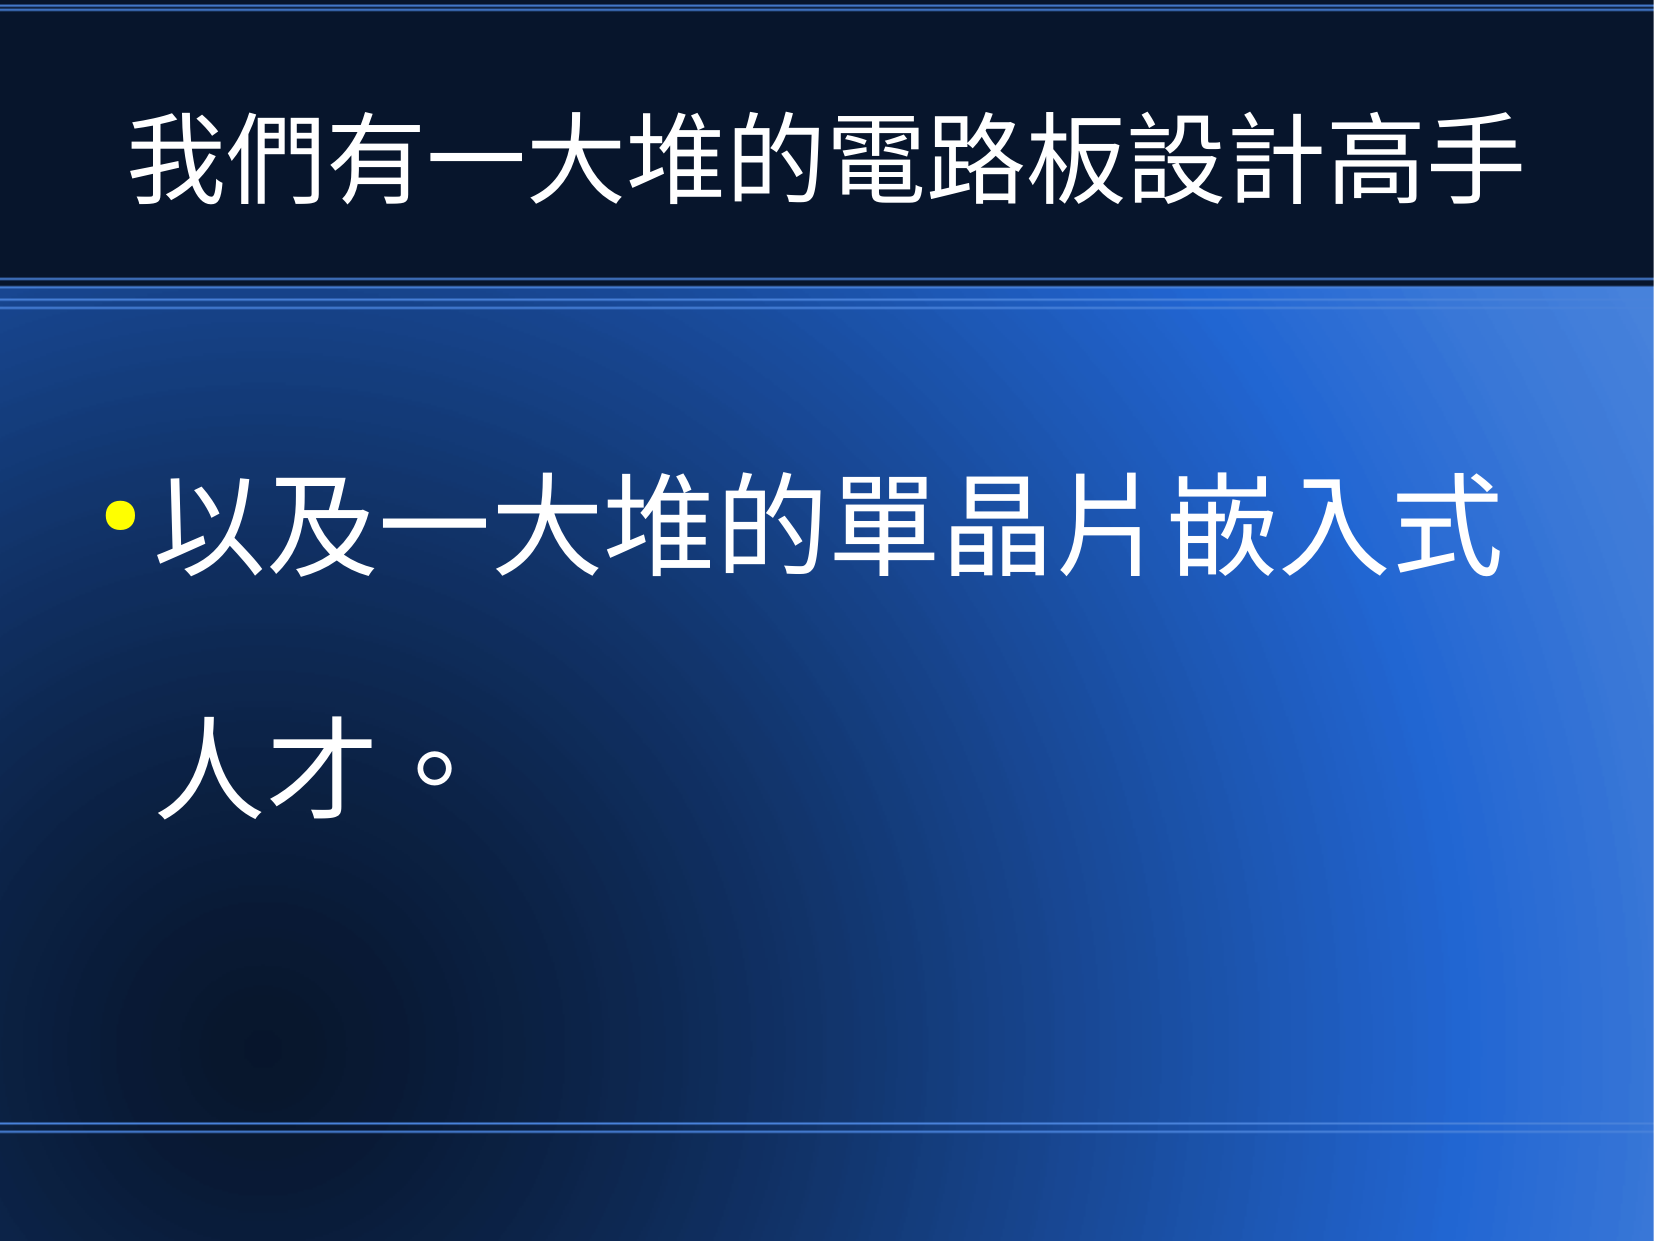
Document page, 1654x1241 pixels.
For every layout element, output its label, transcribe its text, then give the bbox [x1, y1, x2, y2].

list 以及一大堆的單晶片嵌入式人才。 [82, 355, 1571, 1241]
picture [0, 0, 1654, 1241]
title 我們有一大堆的電路板設計高手 [82, 49, 1571, 257]
